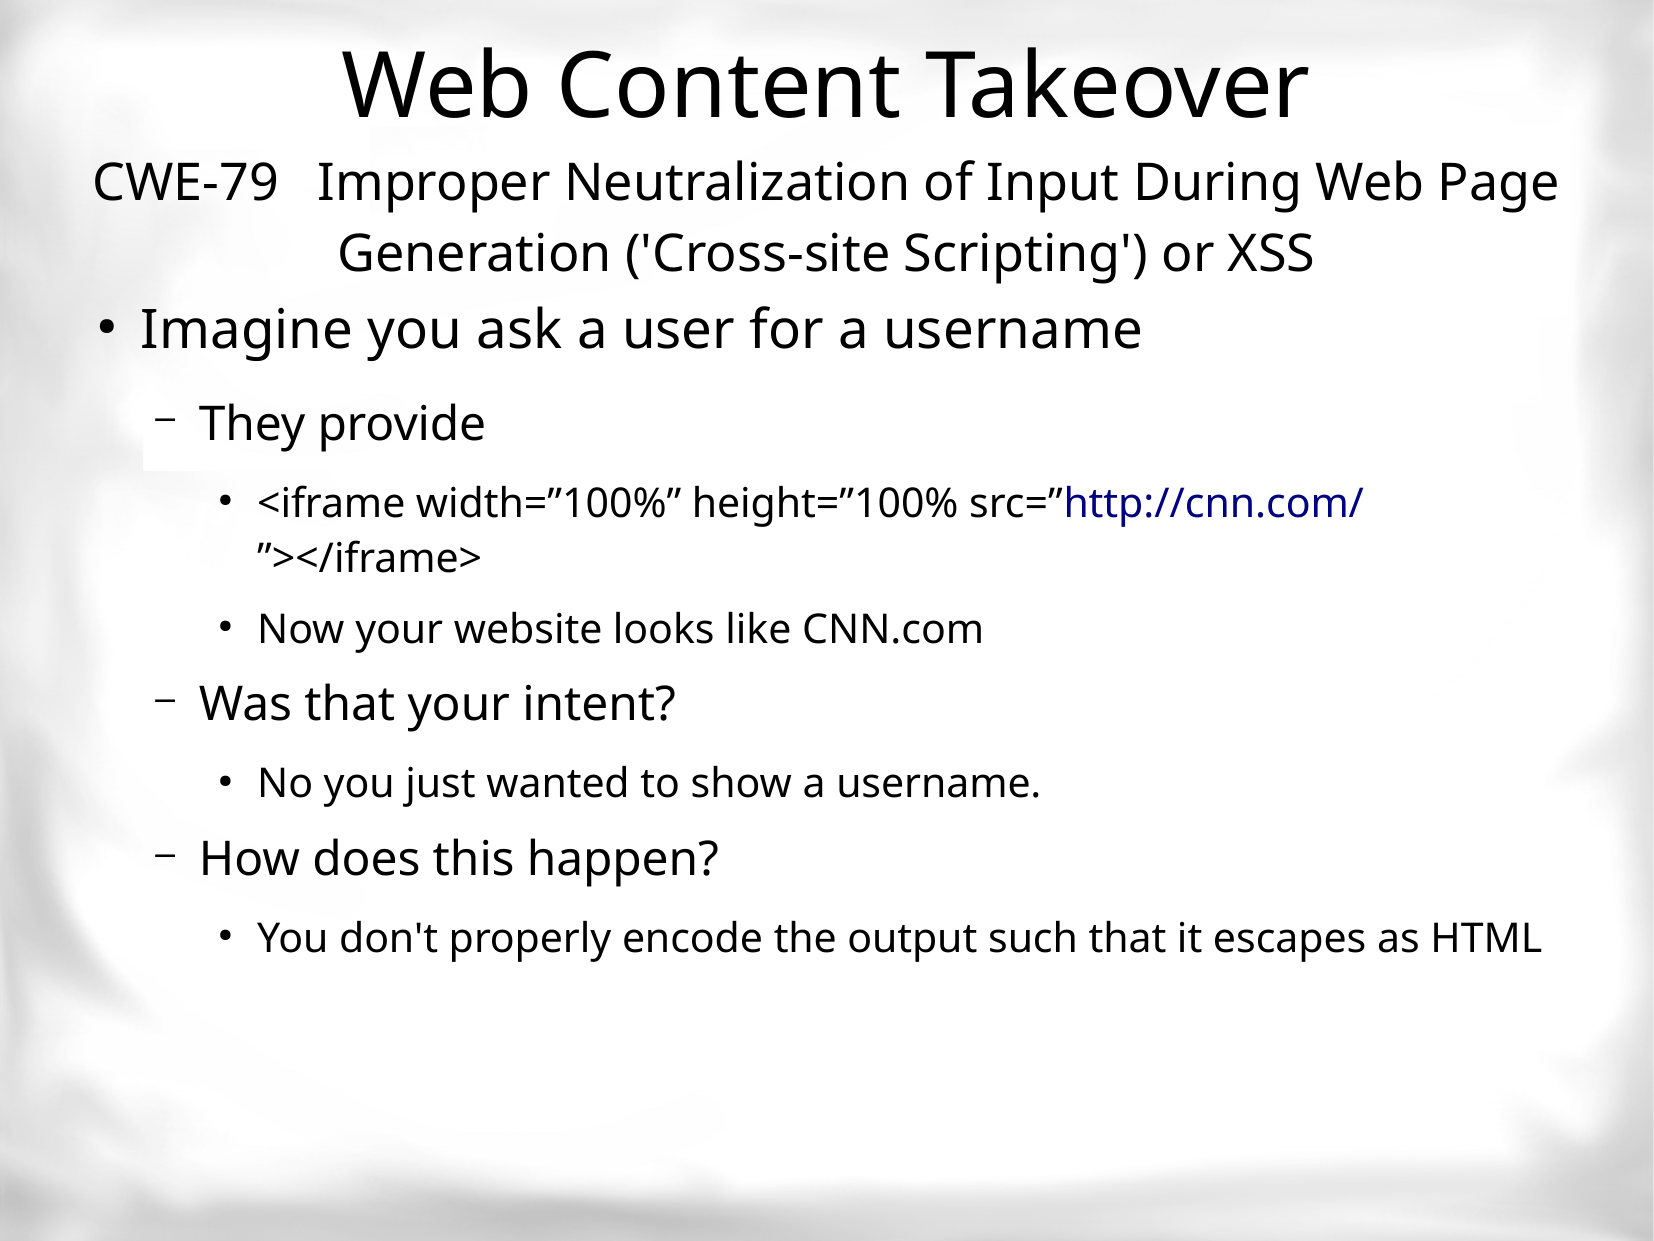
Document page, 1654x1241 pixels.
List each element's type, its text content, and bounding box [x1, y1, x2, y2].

list Imagine you ask a user for a username They provide <iframe width=”100%” height=”100% src=”http://cnn.com/”></iframe> Now your website looks like CNN.com Was that your intent? No you just wanted to show a username. How does this happen? You don't properly encode the output such that it escapes as HTML [82, 290, 1571, 1010]
title Web Content Takeover CWE-79 Improper Neutralization of Input During Web Page Generation ('Cross-site Scripting') or XSS [82, 42, 1571, 264]
picture [0, 0, 1654, 1241]
